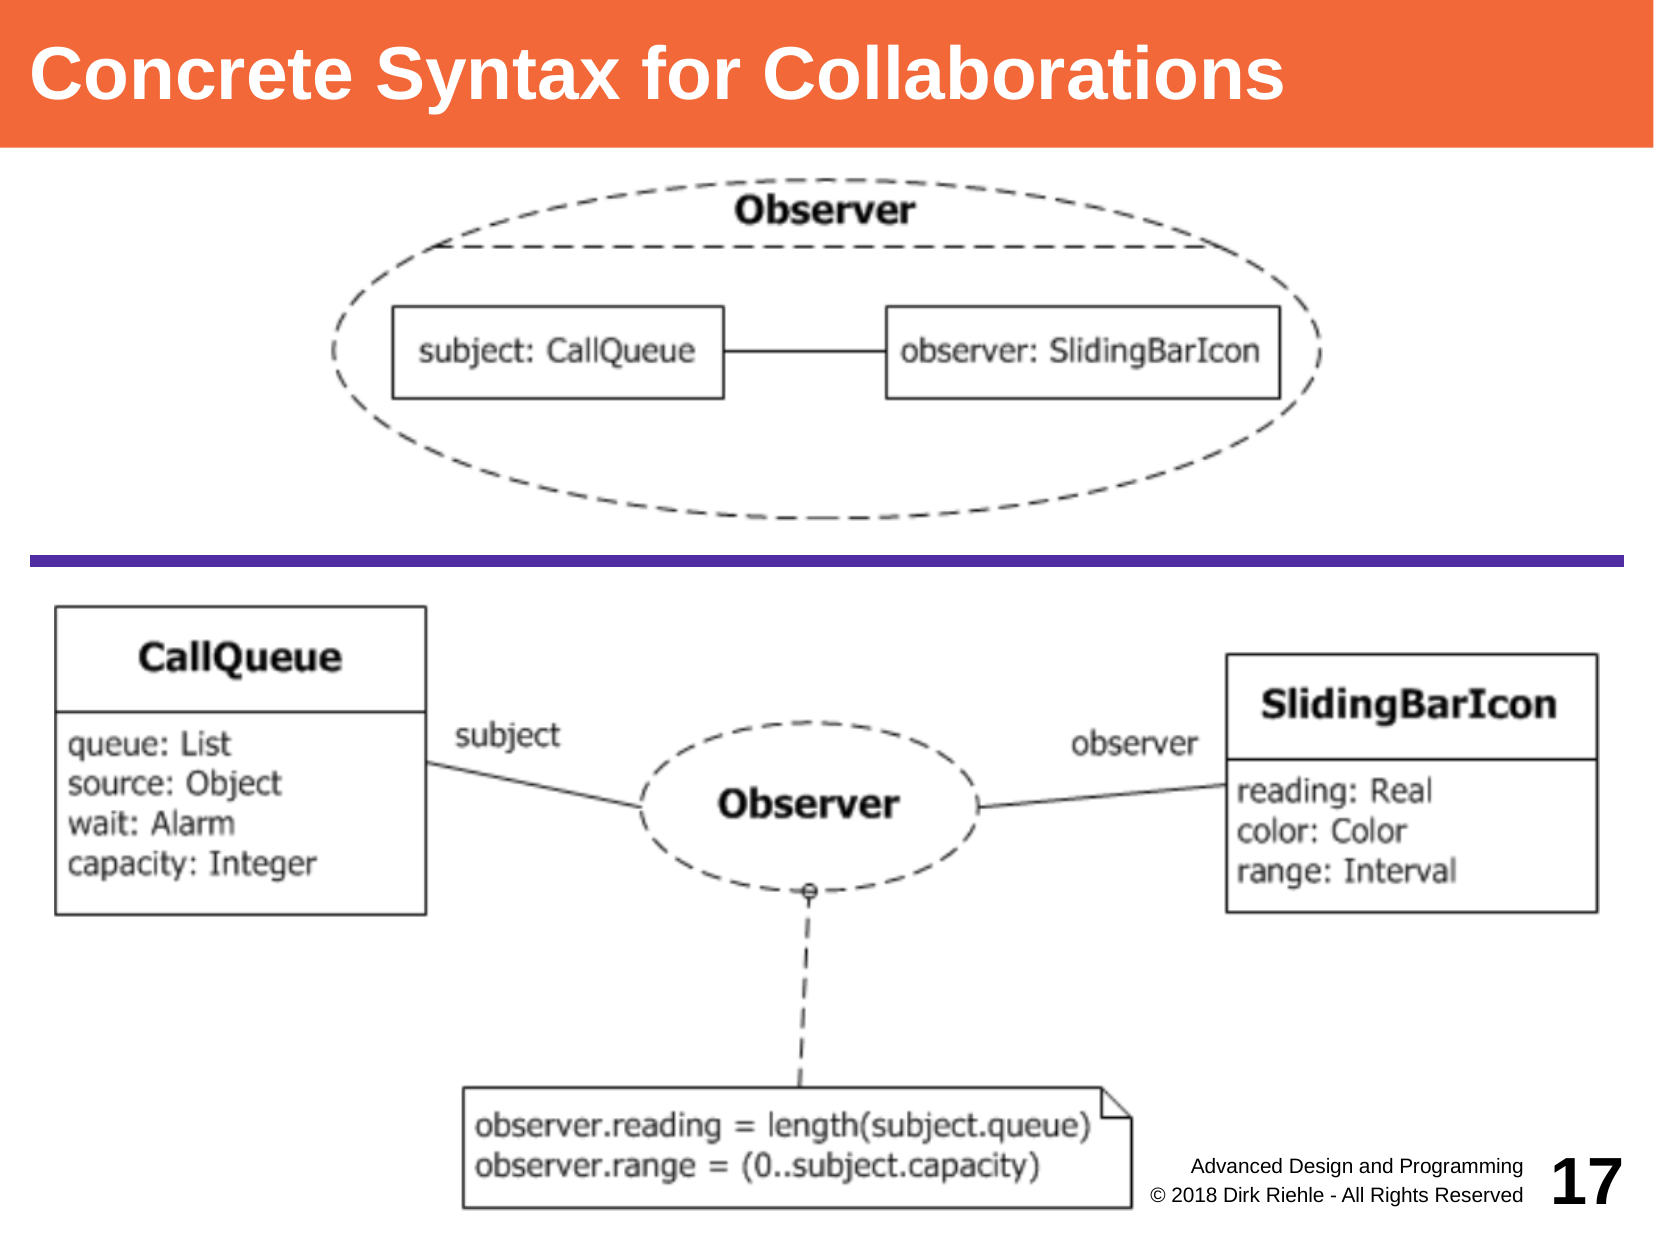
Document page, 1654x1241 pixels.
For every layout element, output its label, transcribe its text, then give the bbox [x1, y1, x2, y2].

title Concrete Syntax for Collaborations [0, 0, 1654, 148]
picture [54, 604, 1600, 1211]
picture [330, 177, 1323, 521]
